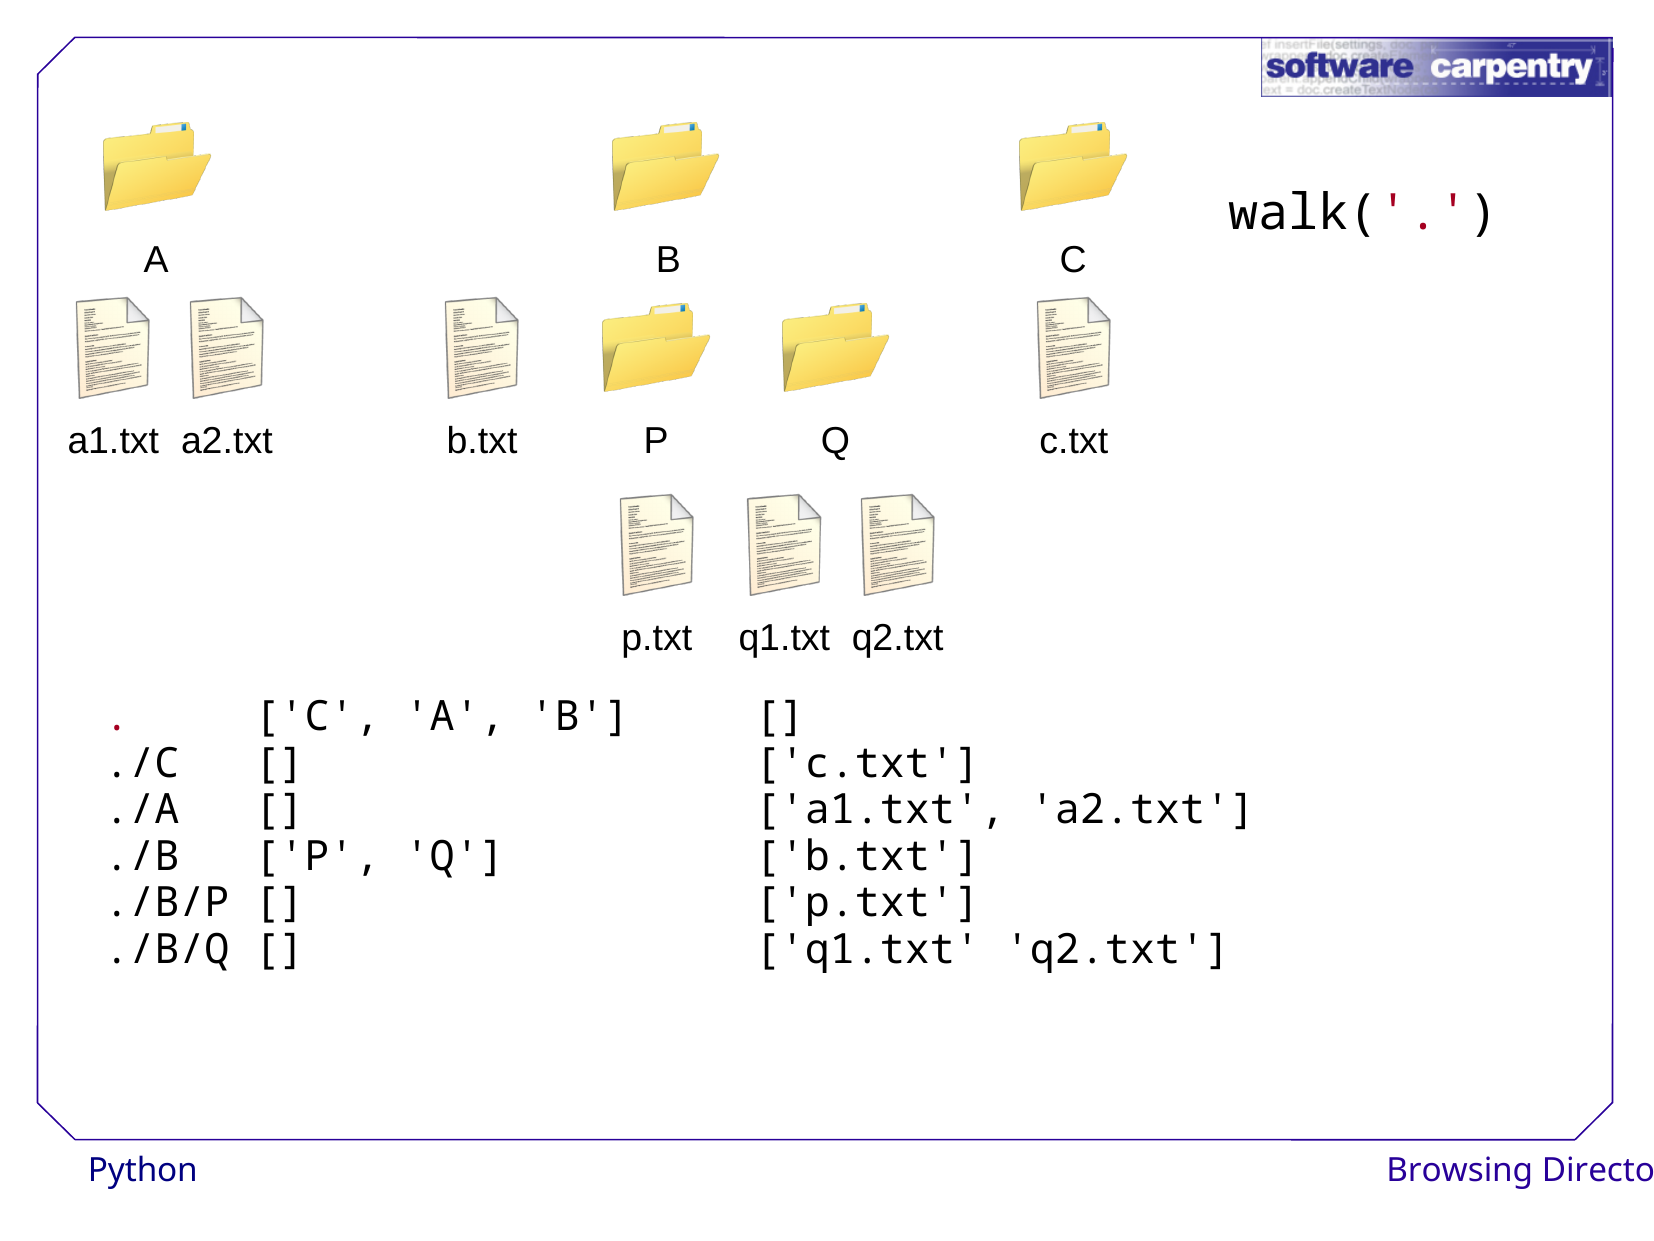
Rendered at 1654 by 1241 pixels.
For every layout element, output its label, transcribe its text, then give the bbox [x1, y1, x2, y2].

text_box walk('.') [1214, 156, 1517, 252]
text_box B [640, 231, 696, 290]
picture [1017, 290, 1131, 404]
text_box a1.txt [52, 412, 175, 470]
text_box C [1044, 231, 1102, 290]
picture [727, 487, 955, 602]
text_box q1.txt [723, 609, 846, 668]
picture [99, 108, 215, 224]
picture [1261, 39, 1613, 97]
picture [56, 290, 284, 404]
text_box b.txt [431, 412, 533, 470]
text_box . ['C', 'A', 'B'] [] ./C [] ['c.txt'] ./A [] ['a1.txt', 'a2.txt'] ./B ['P', 'Q'] ['b.txt'] ./B/P [] ['p.txt'] ./B/Q [] ['q1.txt' 'q2.txt'] [89, 686, 1512, 1150]
picture [1015, 108, 1131, 224]
text_box q2.txt [846, 609, 959, 668]
text_box A [128, 231, 184, 290]
picture [778, 289, 893, 405]
text_box p.txt [606, 609, 708, 668]
text_box Q [805, 412, 865, 470]
picture [425, 290, 539, 404]
text_box P [628, 412, 684, 470]
picture [598, 289, 714, 405]
picture [600, 487, 714, 602]
picture [608, 108, 723, 224]
text_box c.txt [1024, 412, 1124, 470]
text_box a2.txt [175, 412, 288, 470]
